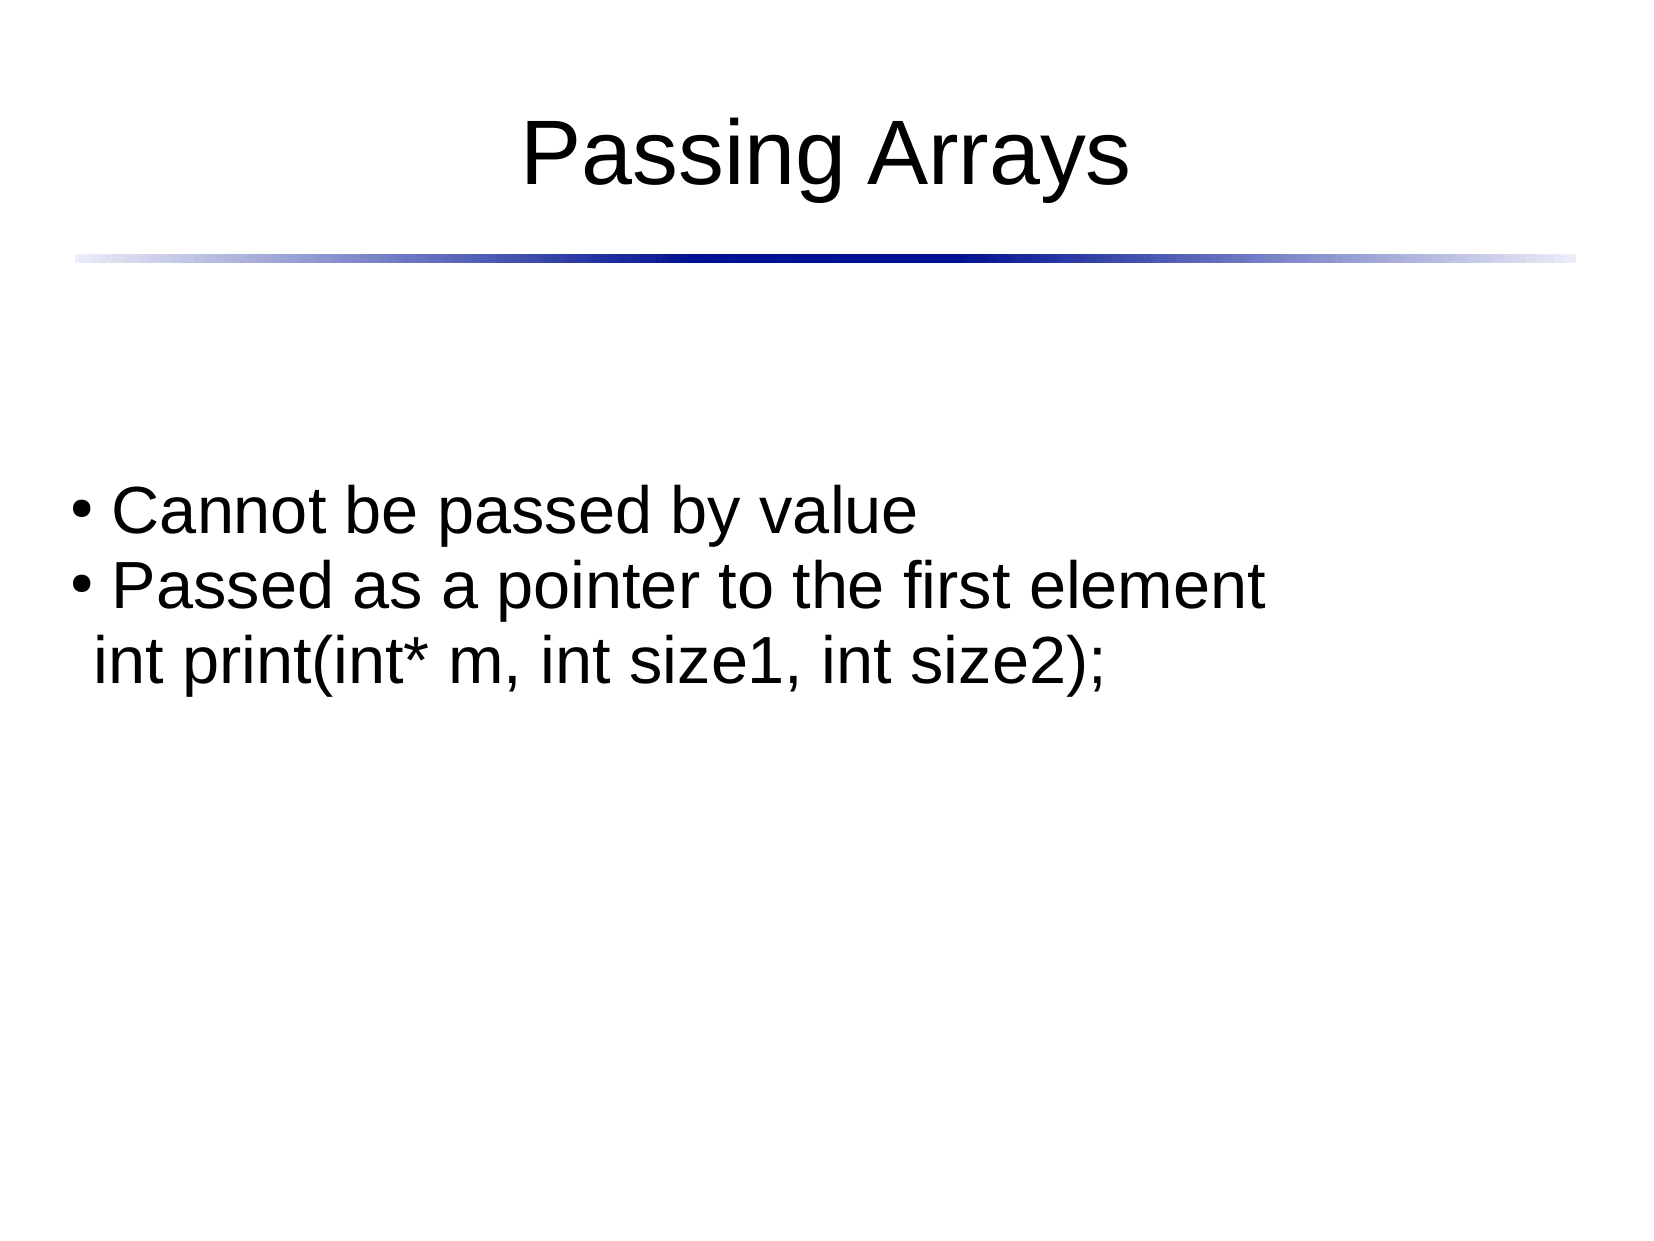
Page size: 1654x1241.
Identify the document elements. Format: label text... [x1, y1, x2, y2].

picture [75, 254, 1576, 263]
subtitle Cannot be passed by value Passed as a pointer to the first element int print(int* m, int size1, int size2); [69, 302, 1558, 868]
title Passing Arrays [82, 65, 1571, 241]
